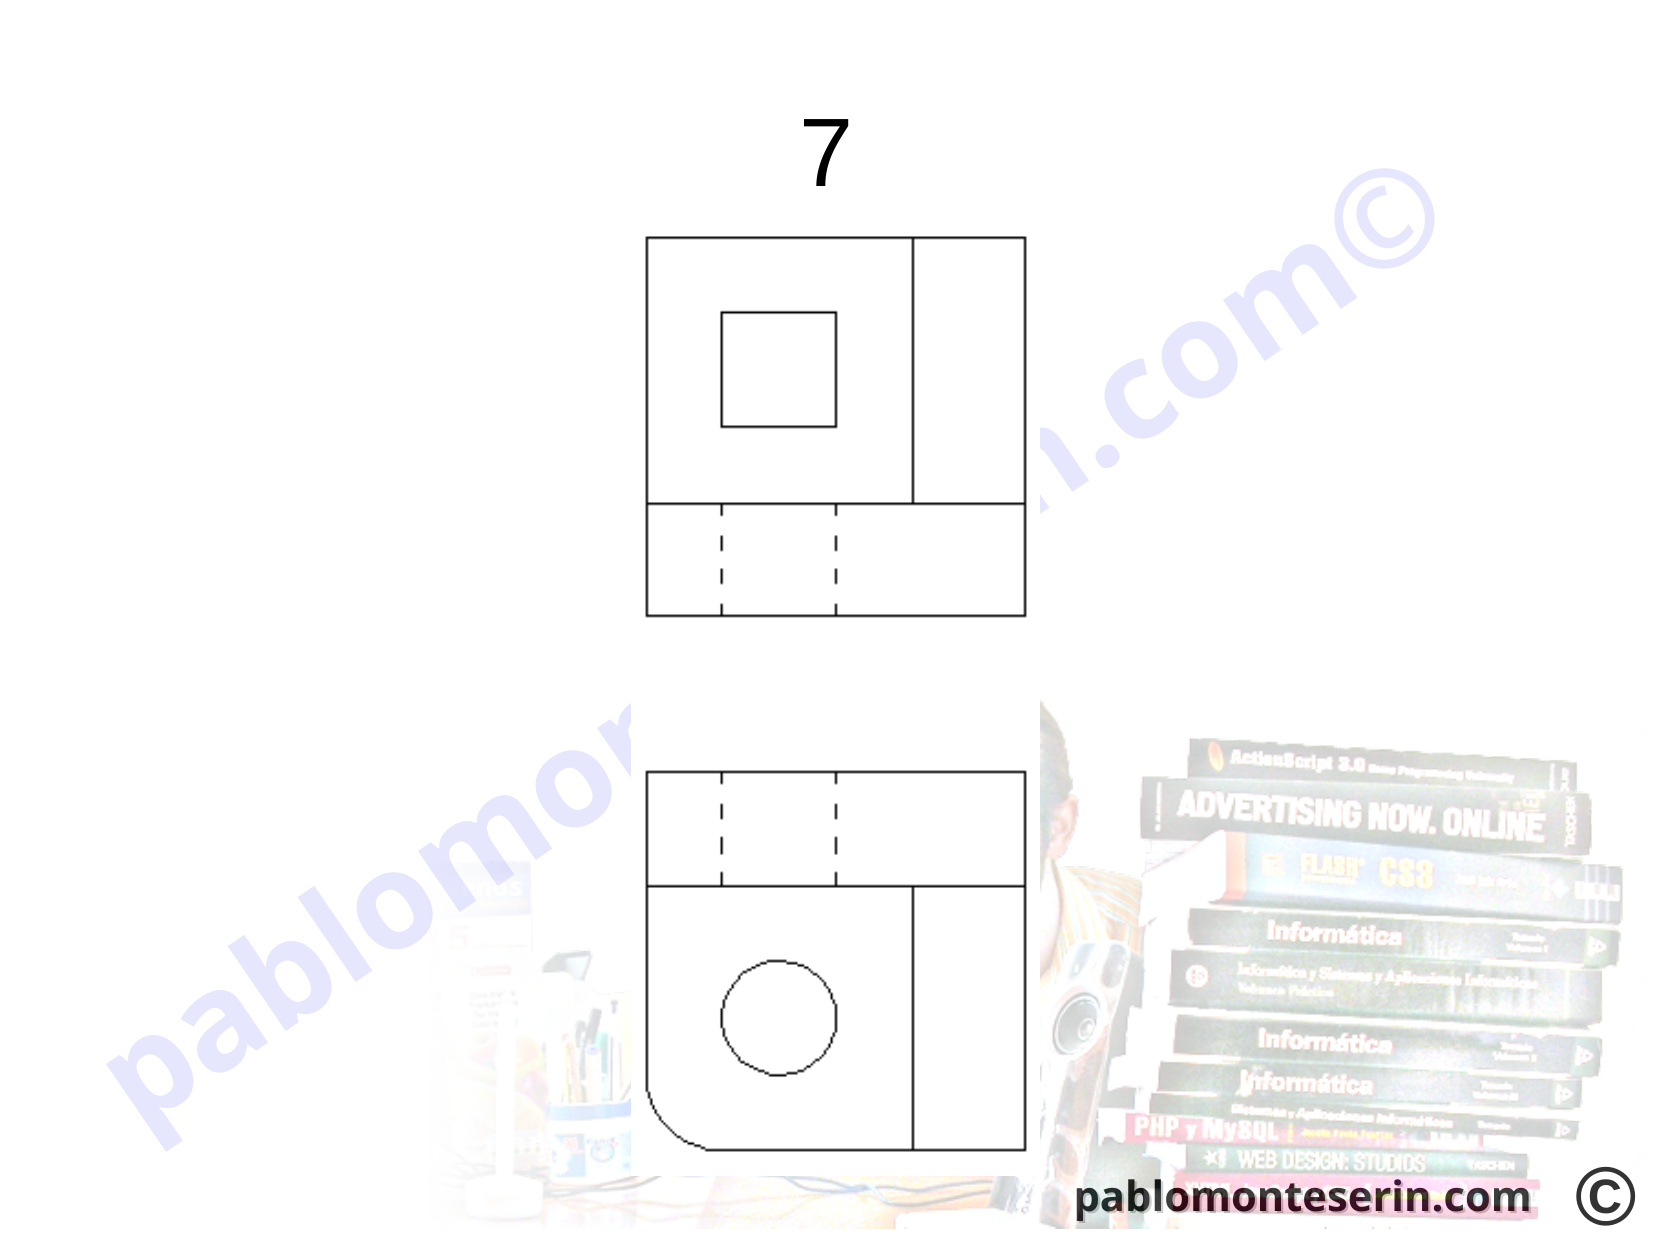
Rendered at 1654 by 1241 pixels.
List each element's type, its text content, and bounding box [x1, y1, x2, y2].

title 7 [82, 49, 1571, 257]
picture [412, 257, 1654, 1229]
